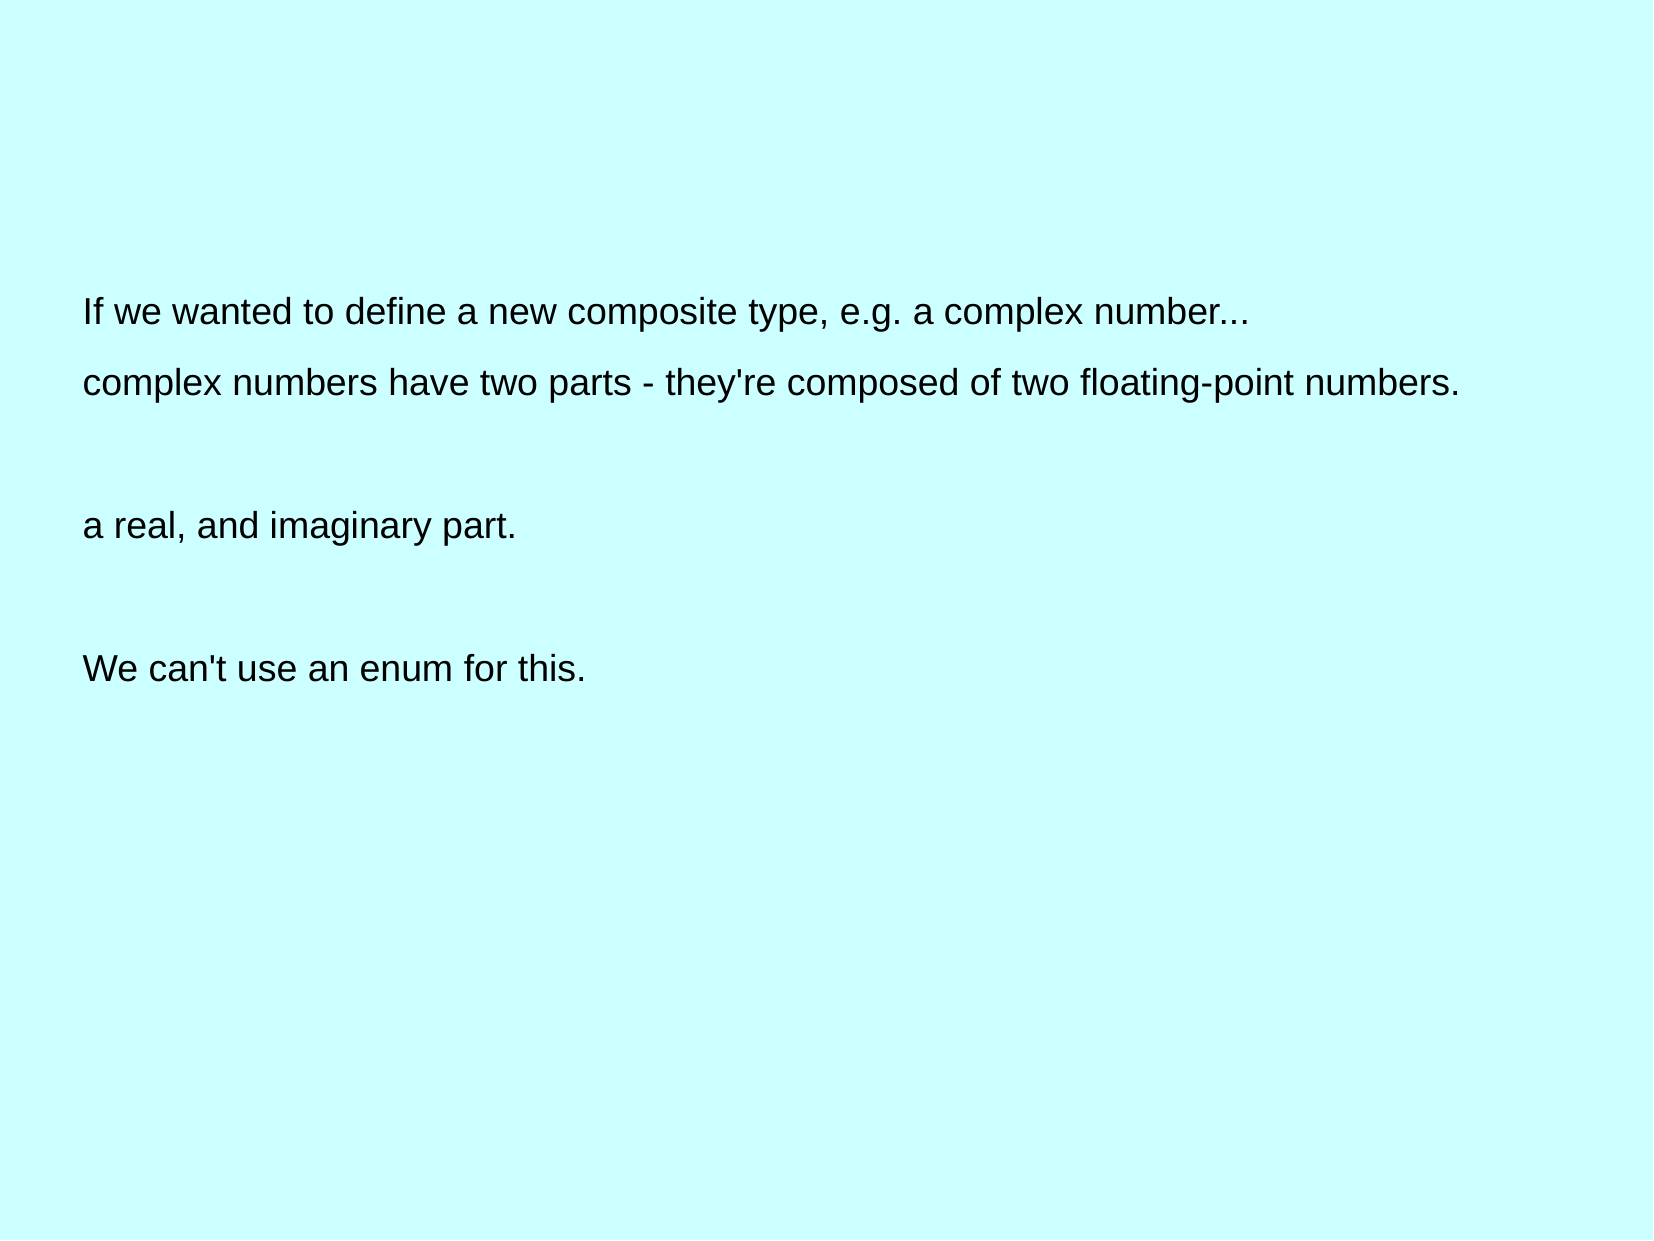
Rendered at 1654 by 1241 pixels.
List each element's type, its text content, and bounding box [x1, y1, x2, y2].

list If we wanted to define a new composite type, e.g. a complex number... complex numbers have two parts - they're composed of two floating-point numbers. a real, and imaginary part. We can't use an enum for this. [82, 290, 1538, 1010]
